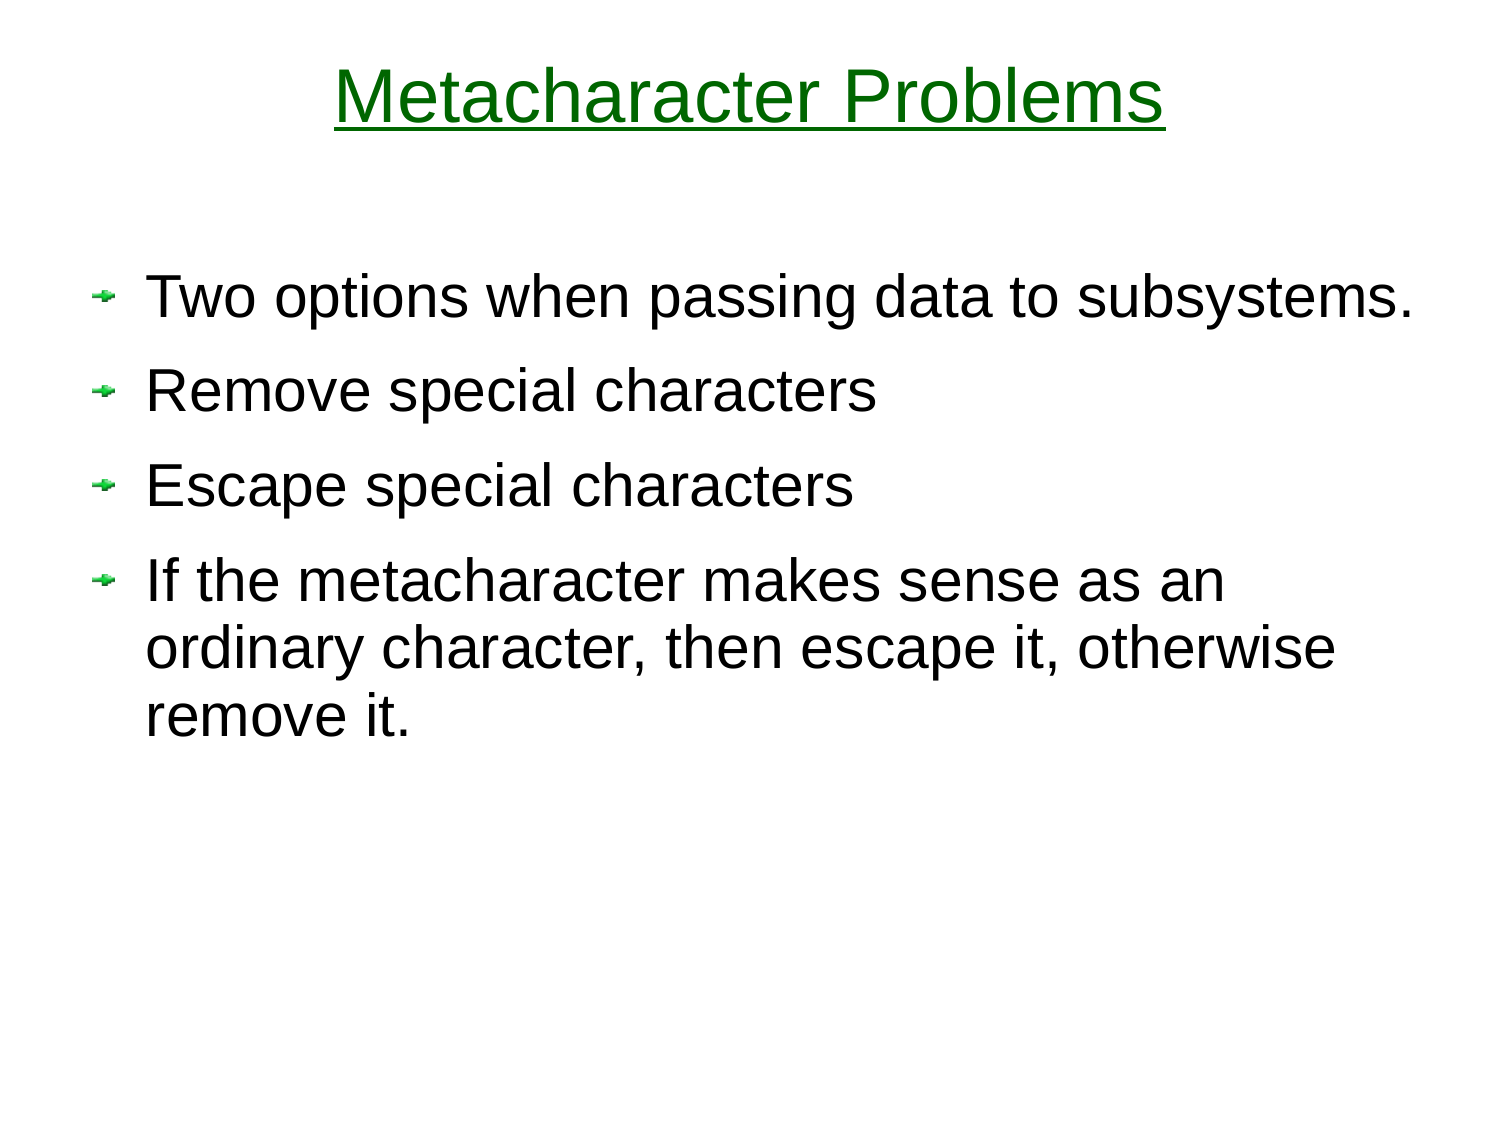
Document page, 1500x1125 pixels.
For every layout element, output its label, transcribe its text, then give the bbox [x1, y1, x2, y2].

title Metacharacter Problems [75, 45, 1425, 233]
list Two options when passing data to subsystems. Remove special characters Escape special characters If the metacharacter makes sense as an ordinary character, then escape it, otherwise remove it. [75, 262, 1425, 1006]
